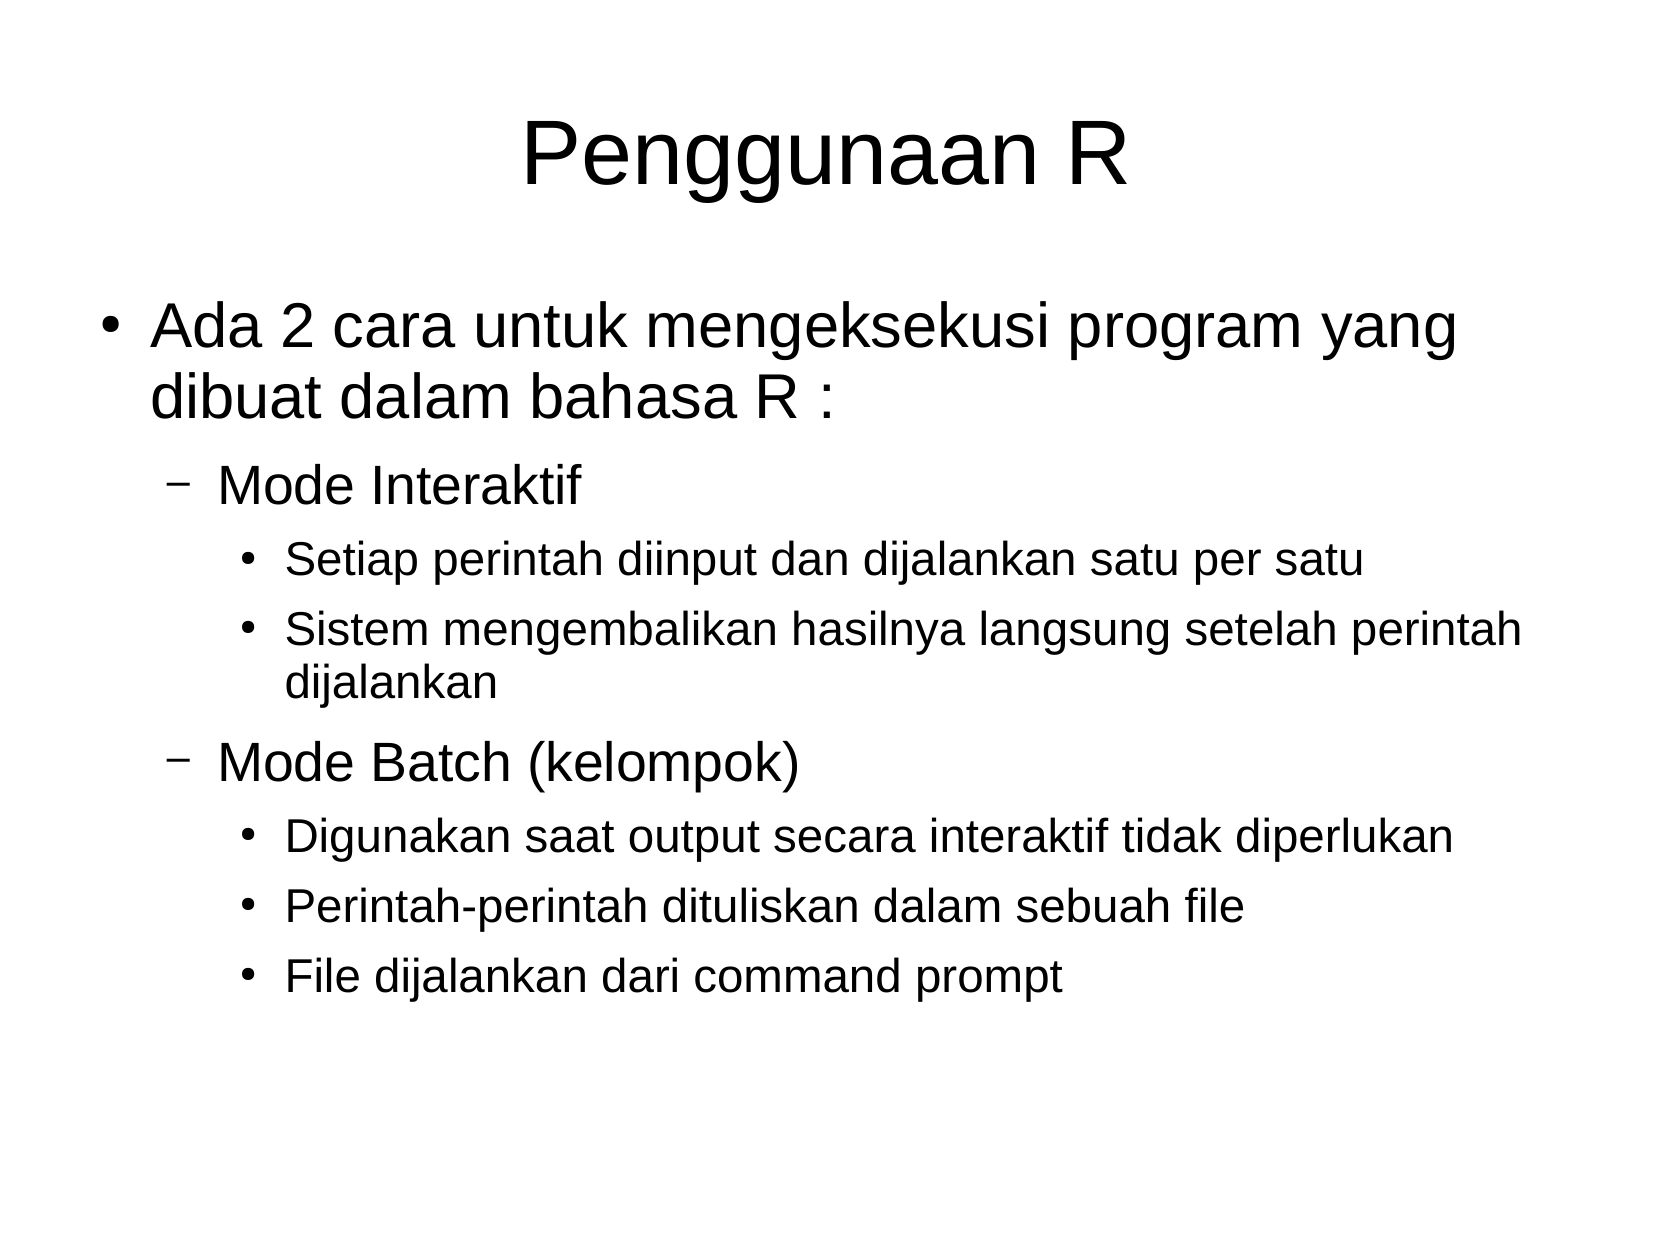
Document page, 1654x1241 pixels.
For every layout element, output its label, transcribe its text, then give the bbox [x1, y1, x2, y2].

list Ada 2 cara untuk mengeksekusi program yang dibuat dalam bahasa R : Mode Interaktif Setiap perintah diinput dan dijalankan satu per satu Sistem mengembalikan hasilnya langsung setelah perintah dijalankan Mode Batch (kelompok) Digunakan saat output secara interaktif tidak diperlukan Perintah-perintah dituliskan dalam sebuah file File dijalankan dari command prompt [82, 290, 1571, 1010]
title Penggunaan R [82, 49, 1571, 257]
